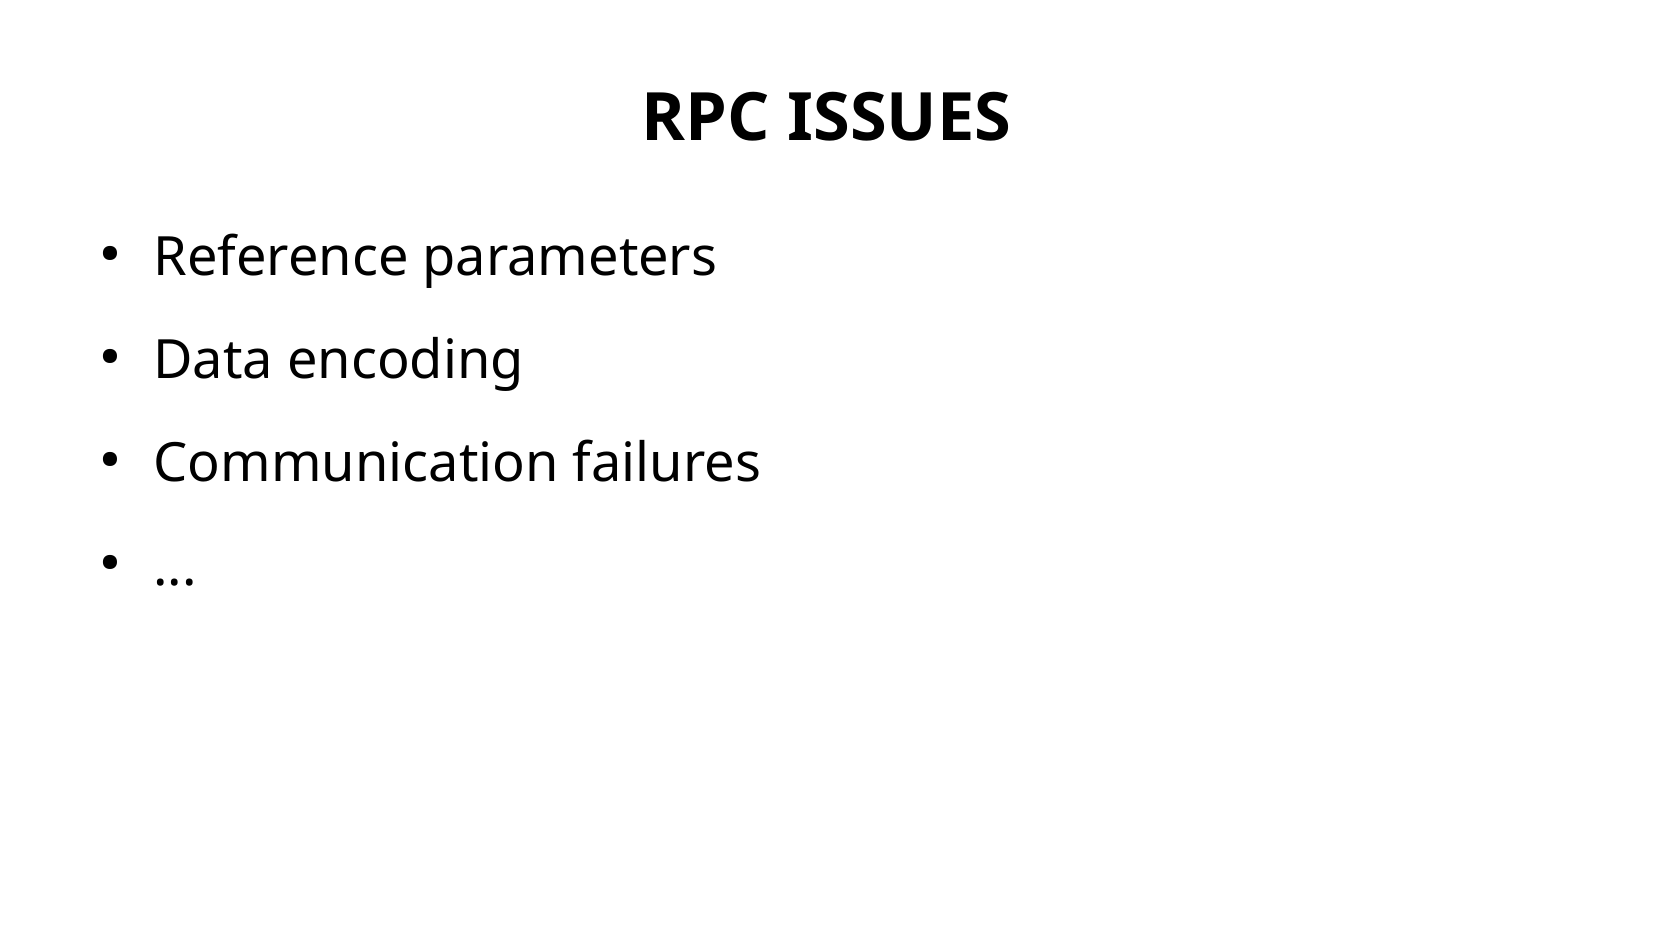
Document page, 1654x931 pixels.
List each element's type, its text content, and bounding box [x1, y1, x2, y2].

list Reference parameters Data encoding Communication failures ... [82, 217, 1571, 757]
title RPC ISSUES [82, 36, 1571, 193]
